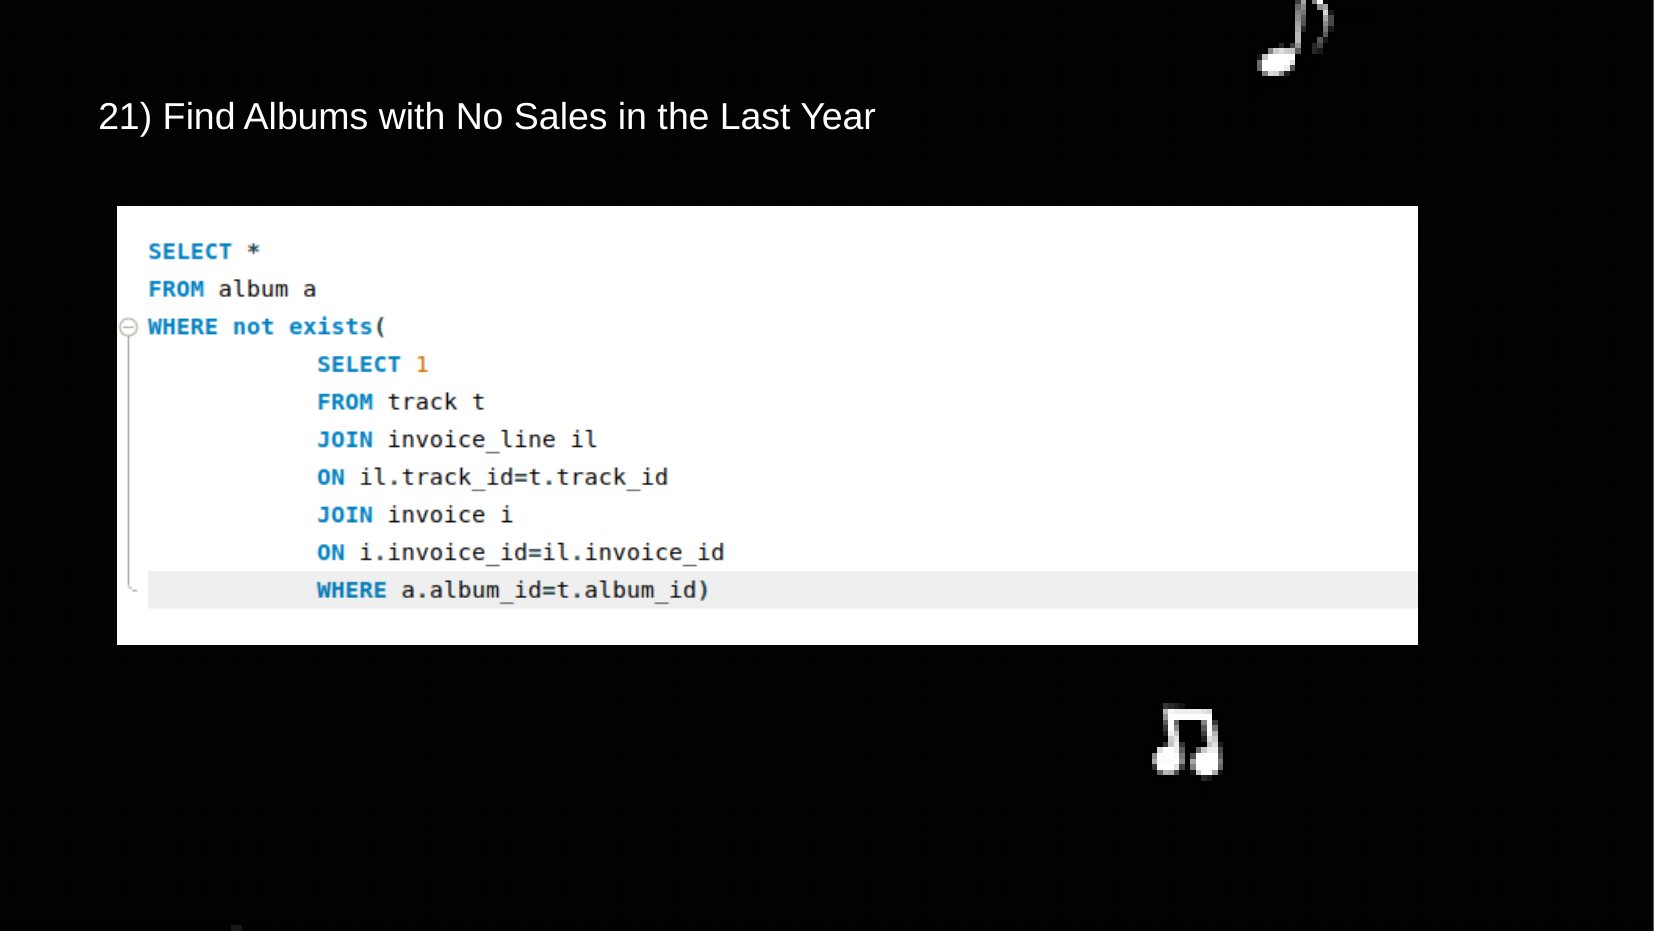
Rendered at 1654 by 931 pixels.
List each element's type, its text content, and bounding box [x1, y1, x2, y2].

picture [0, 0, 1654, 931]
text_box 21) Find Albums with No Sales in the Last Year [83, 88, 1093, 188]
